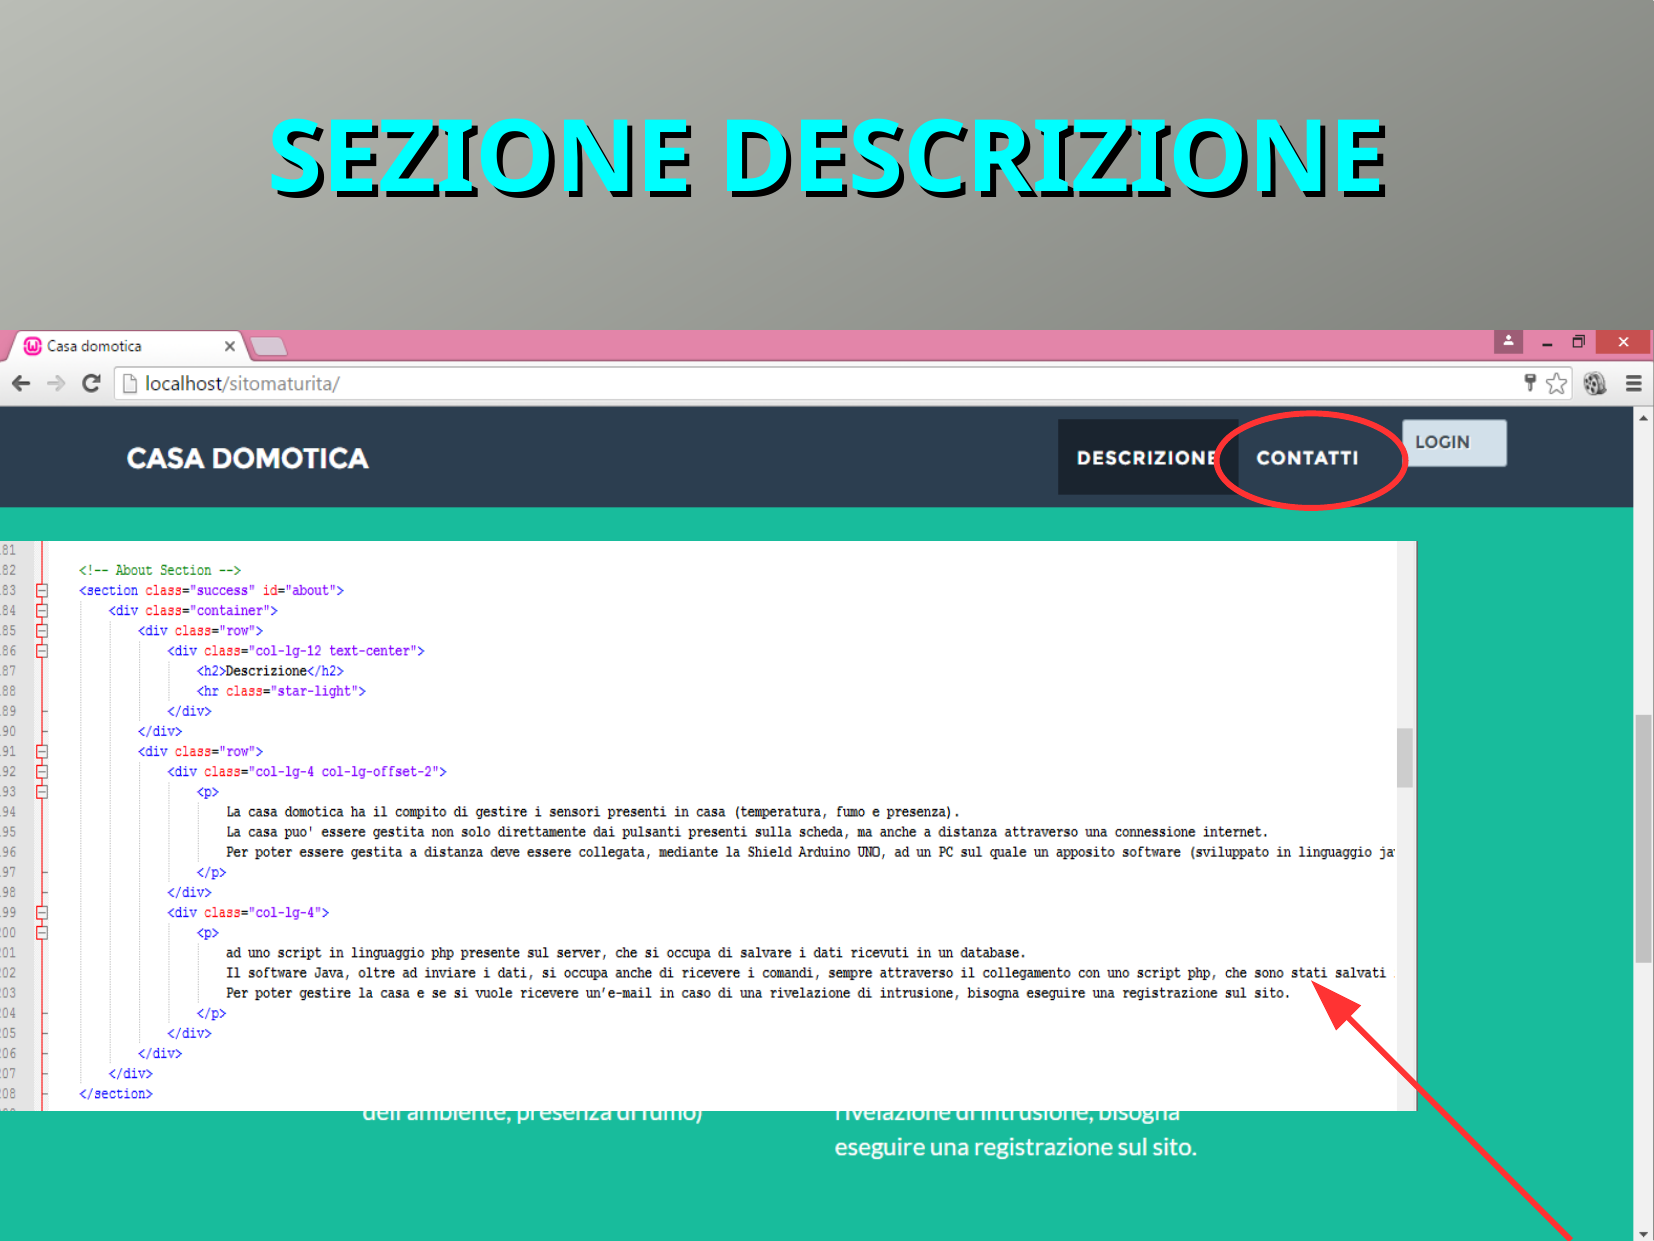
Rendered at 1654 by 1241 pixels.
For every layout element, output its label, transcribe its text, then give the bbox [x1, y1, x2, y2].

title SEZIONE DESCRIZIONE [82, 49, 1571, 257]
picture [0, 330, 1654, 1241]
